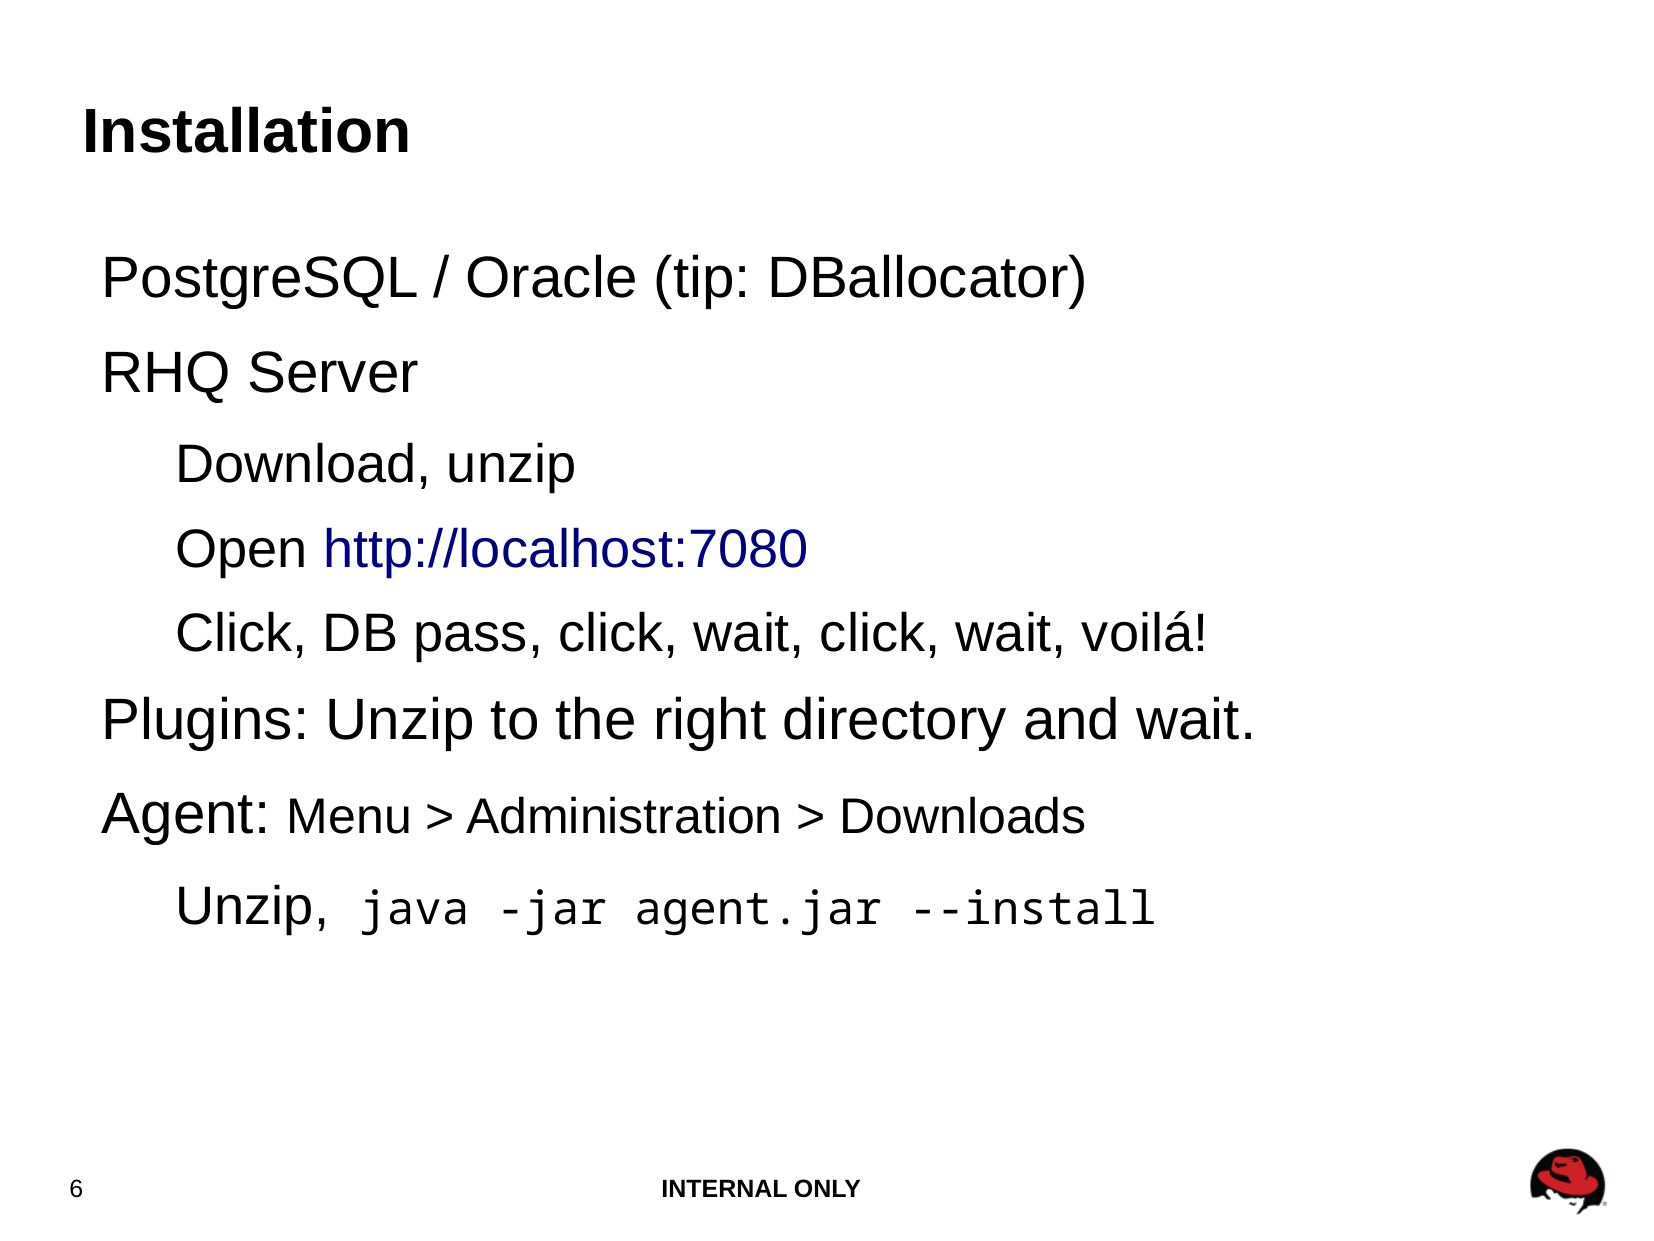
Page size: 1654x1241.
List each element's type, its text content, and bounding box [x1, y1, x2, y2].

list PostgreSQL / Oracle (tip: DBallocator) RHQ Server Download, unzip Open http://localhost:7080 Click, DB pass, click, wait, click, wait, voilá! Plugins: Unzip to the right directory and wait. Agent: Menu > Administration > Downloads Unzip, java -jar agent.jar --install [86, 244, 1576, 1039]
title Installation [82, 37, 1571, 226]
picture [1529, 1146, 1613, 1224]
